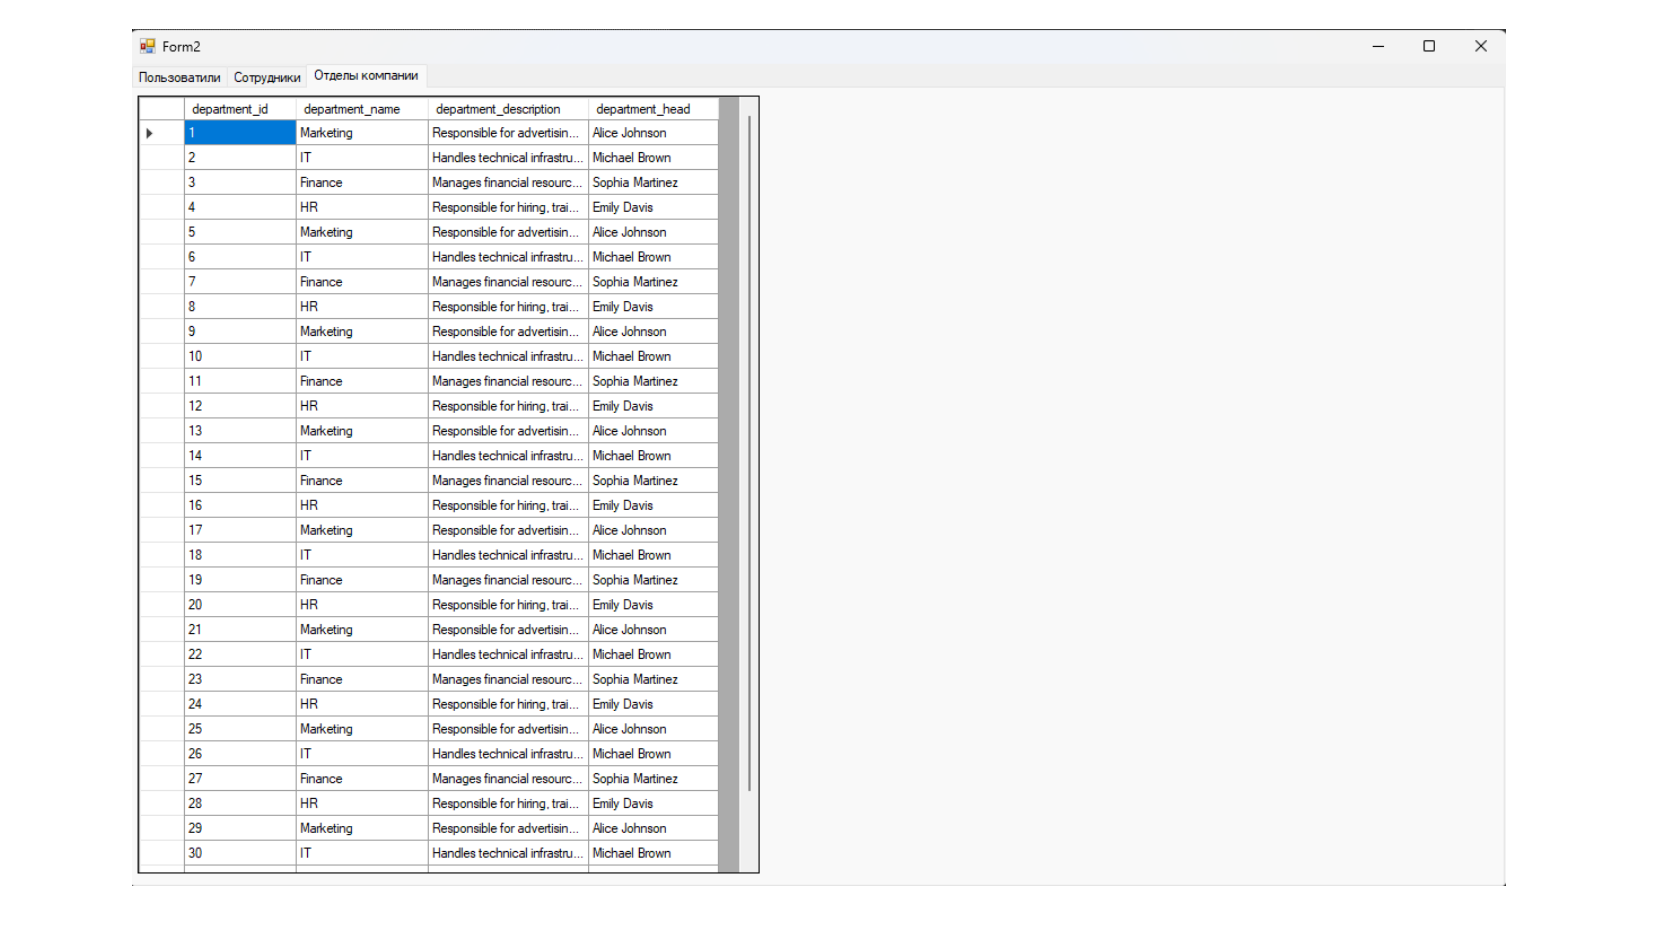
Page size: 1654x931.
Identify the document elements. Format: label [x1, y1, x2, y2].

picture [132, 29, 1506, 886]
